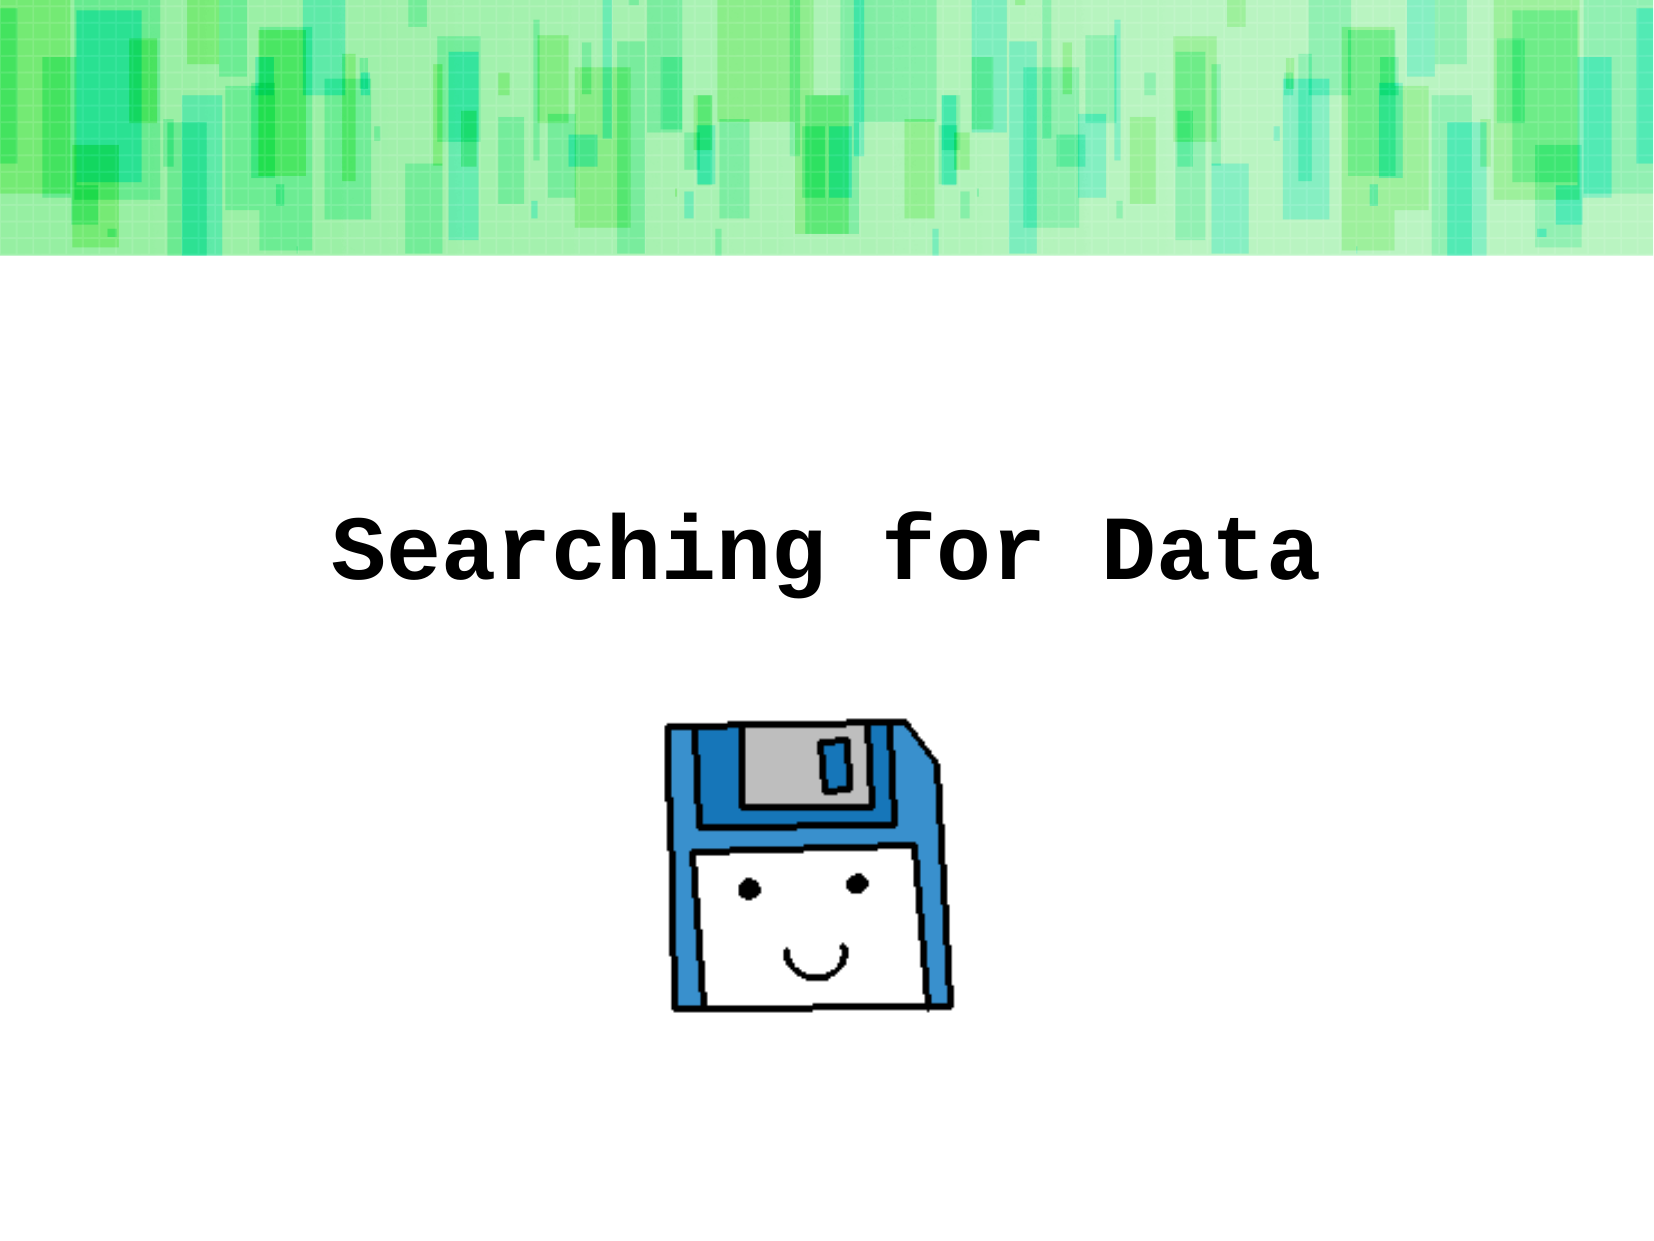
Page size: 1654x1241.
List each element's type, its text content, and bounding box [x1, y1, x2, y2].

picture [0, 0, 1654, 1241]
subtitle Searching for Data [82, 285, 1571, 826]
